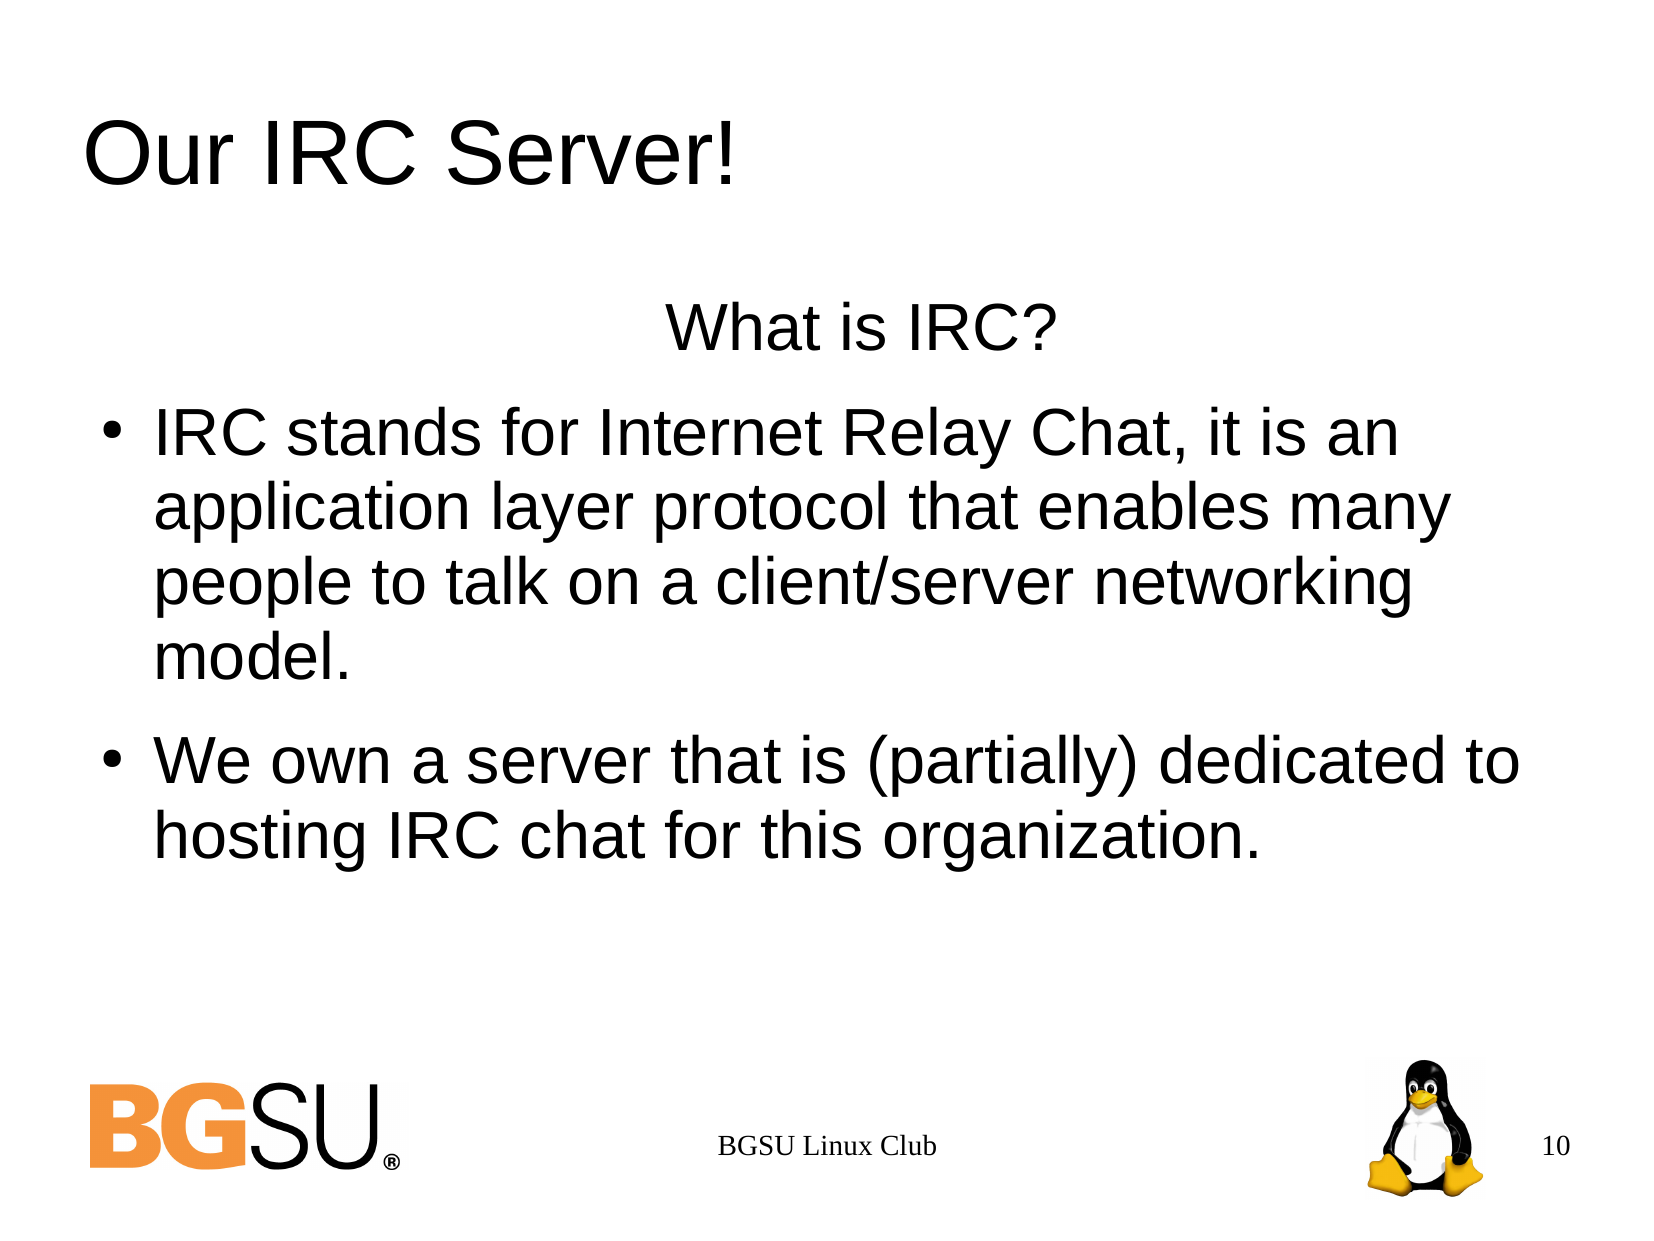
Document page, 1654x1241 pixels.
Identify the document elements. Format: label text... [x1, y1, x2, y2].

list What is IRC? IRC stands for Internet Relay Chat, it is an application layer protocol that enables many people to talk on a client/server networking model. We own a server that is (partially) dedicated to hosting IRC chat for this organization. [82, 290, 1571, 1010]
picture [1365, 1057, 1486, 1201]
title Our IRC Server! [82, 49, 1571, 257]
picture [90, 1082, 409, 1171]
